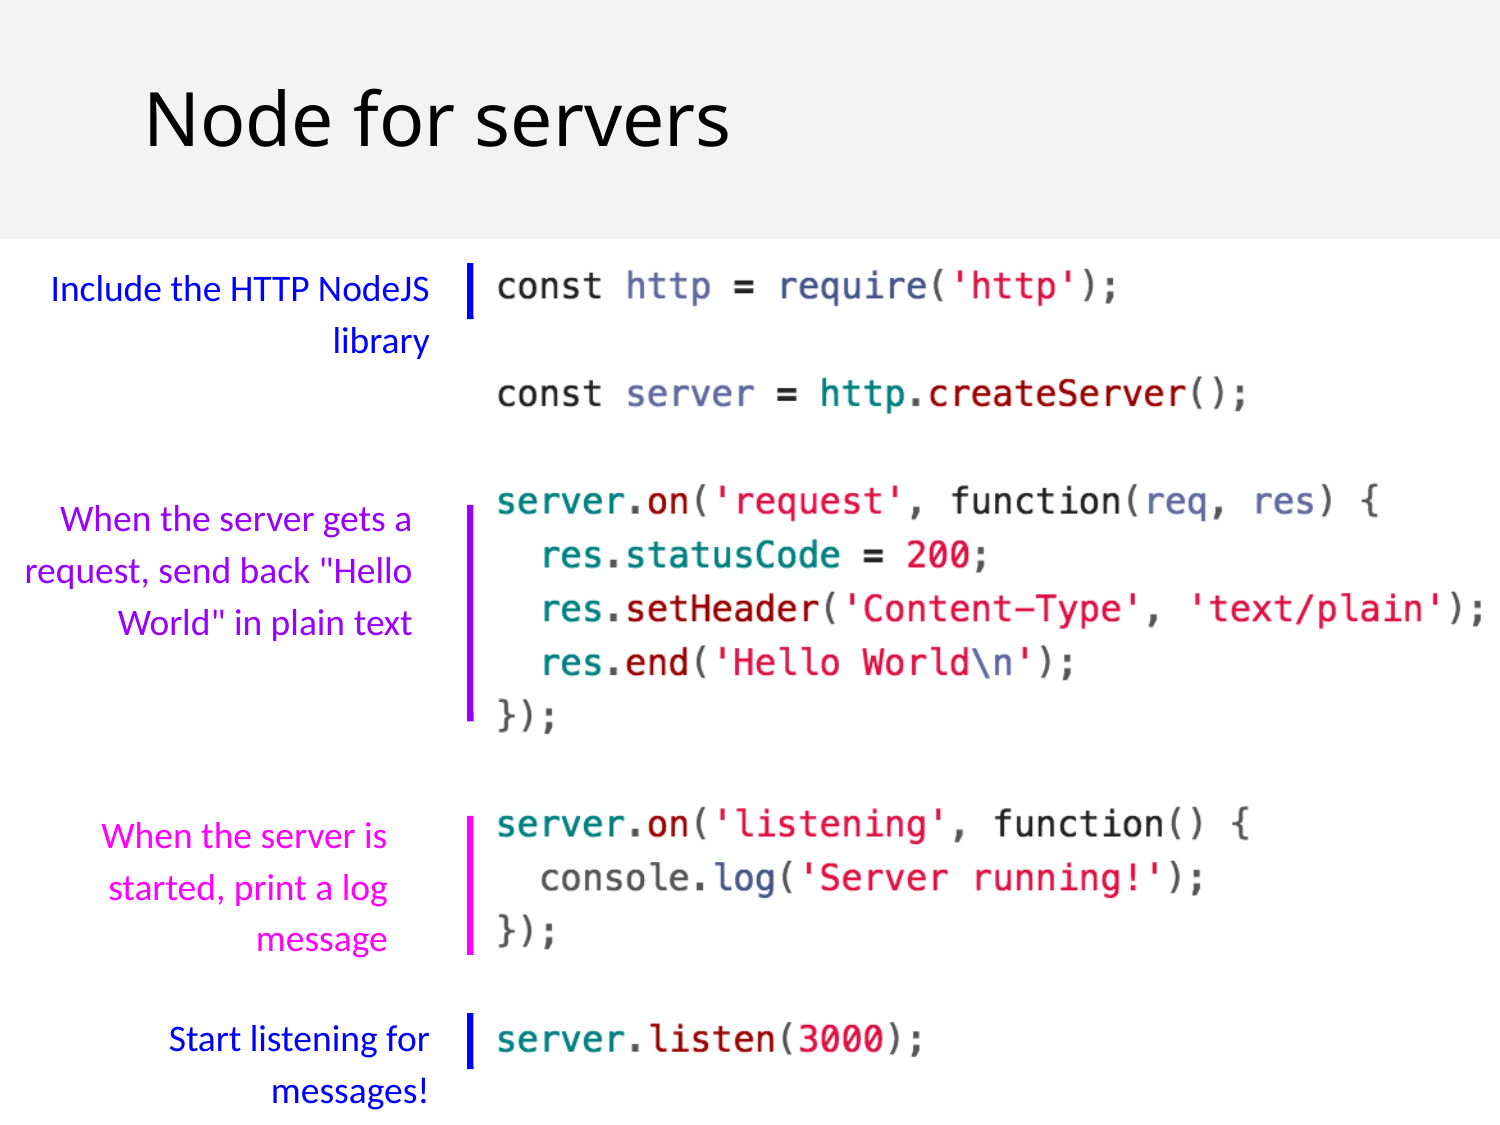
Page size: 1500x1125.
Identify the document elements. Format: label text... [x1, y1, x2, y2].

picture [470, 255, 1500, 1098]
title Node for servers [128, 56, 1372, 183]
list Start listening for messages! [17, 992, 445, 1118]
list Include the HTTP NodeJS library [17, 242, 445, 368]
list When the server is started, print a log message [0, 789, 403, 915]
list When the server gets a request, send back "Hello World" in plain text [0, 472, 428, 598]
